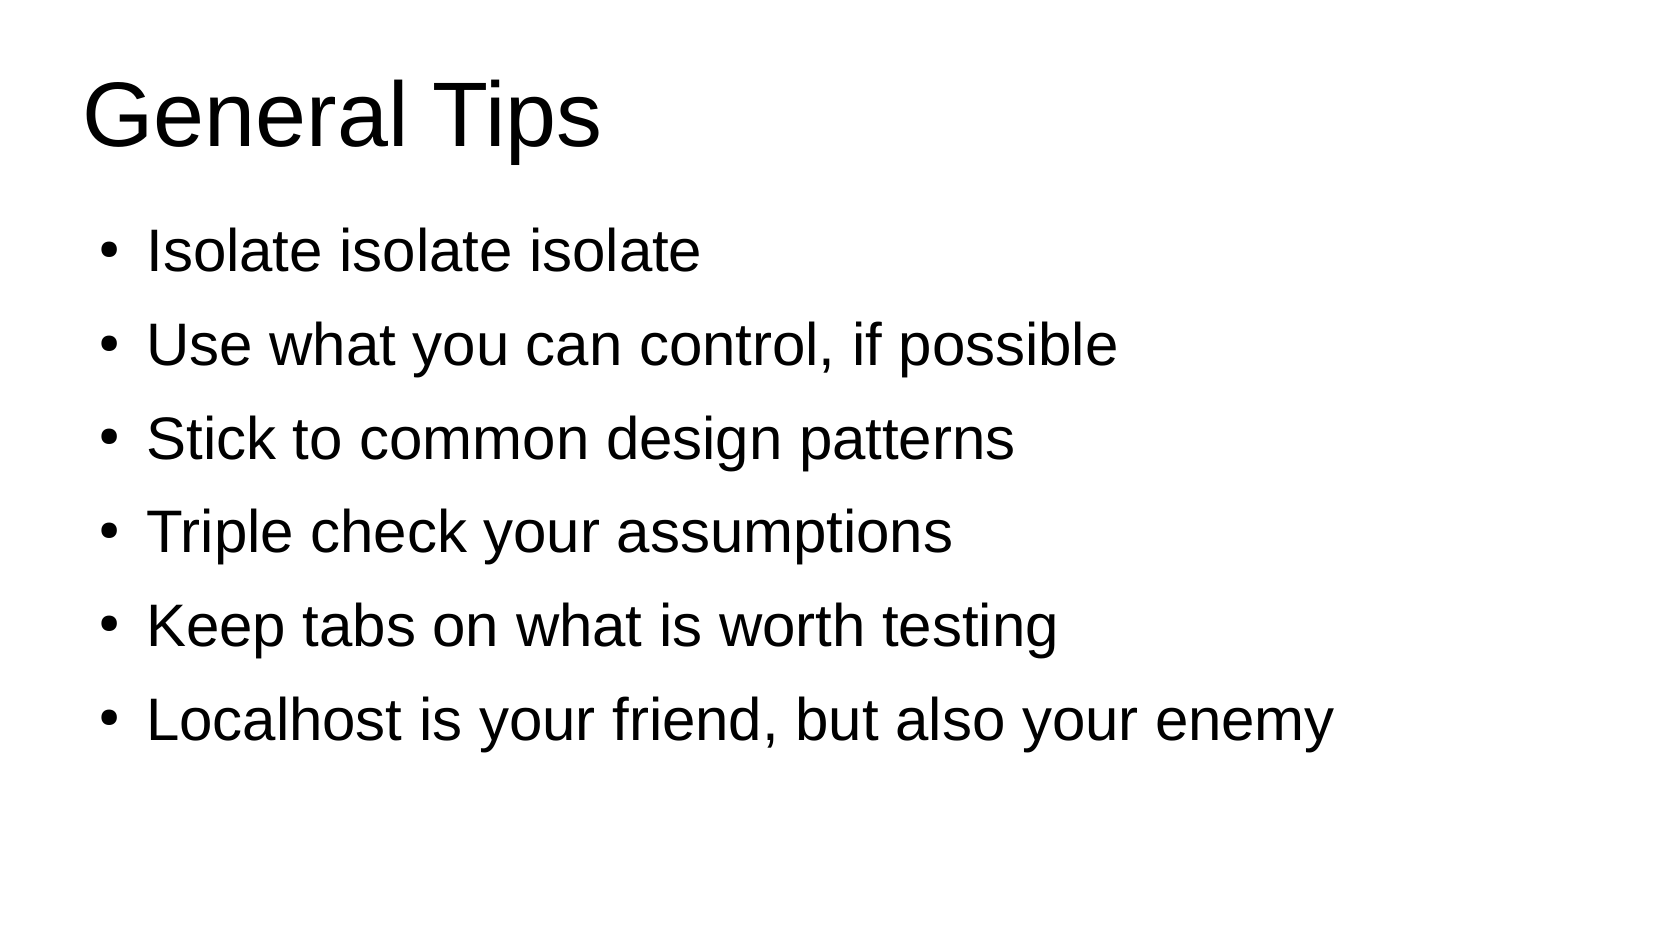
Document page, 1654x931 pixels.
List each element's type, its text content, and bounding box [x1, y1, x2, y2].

title General Tips [82, 37, 1571, 193]
list Isolate isolate isolate Use what you can control, if possible Stick to common design patterns Triple check your assumptions Keep tabs on what is worth testing Localhost is your friend, but also your enemy [82, 217, 1571, 758]
